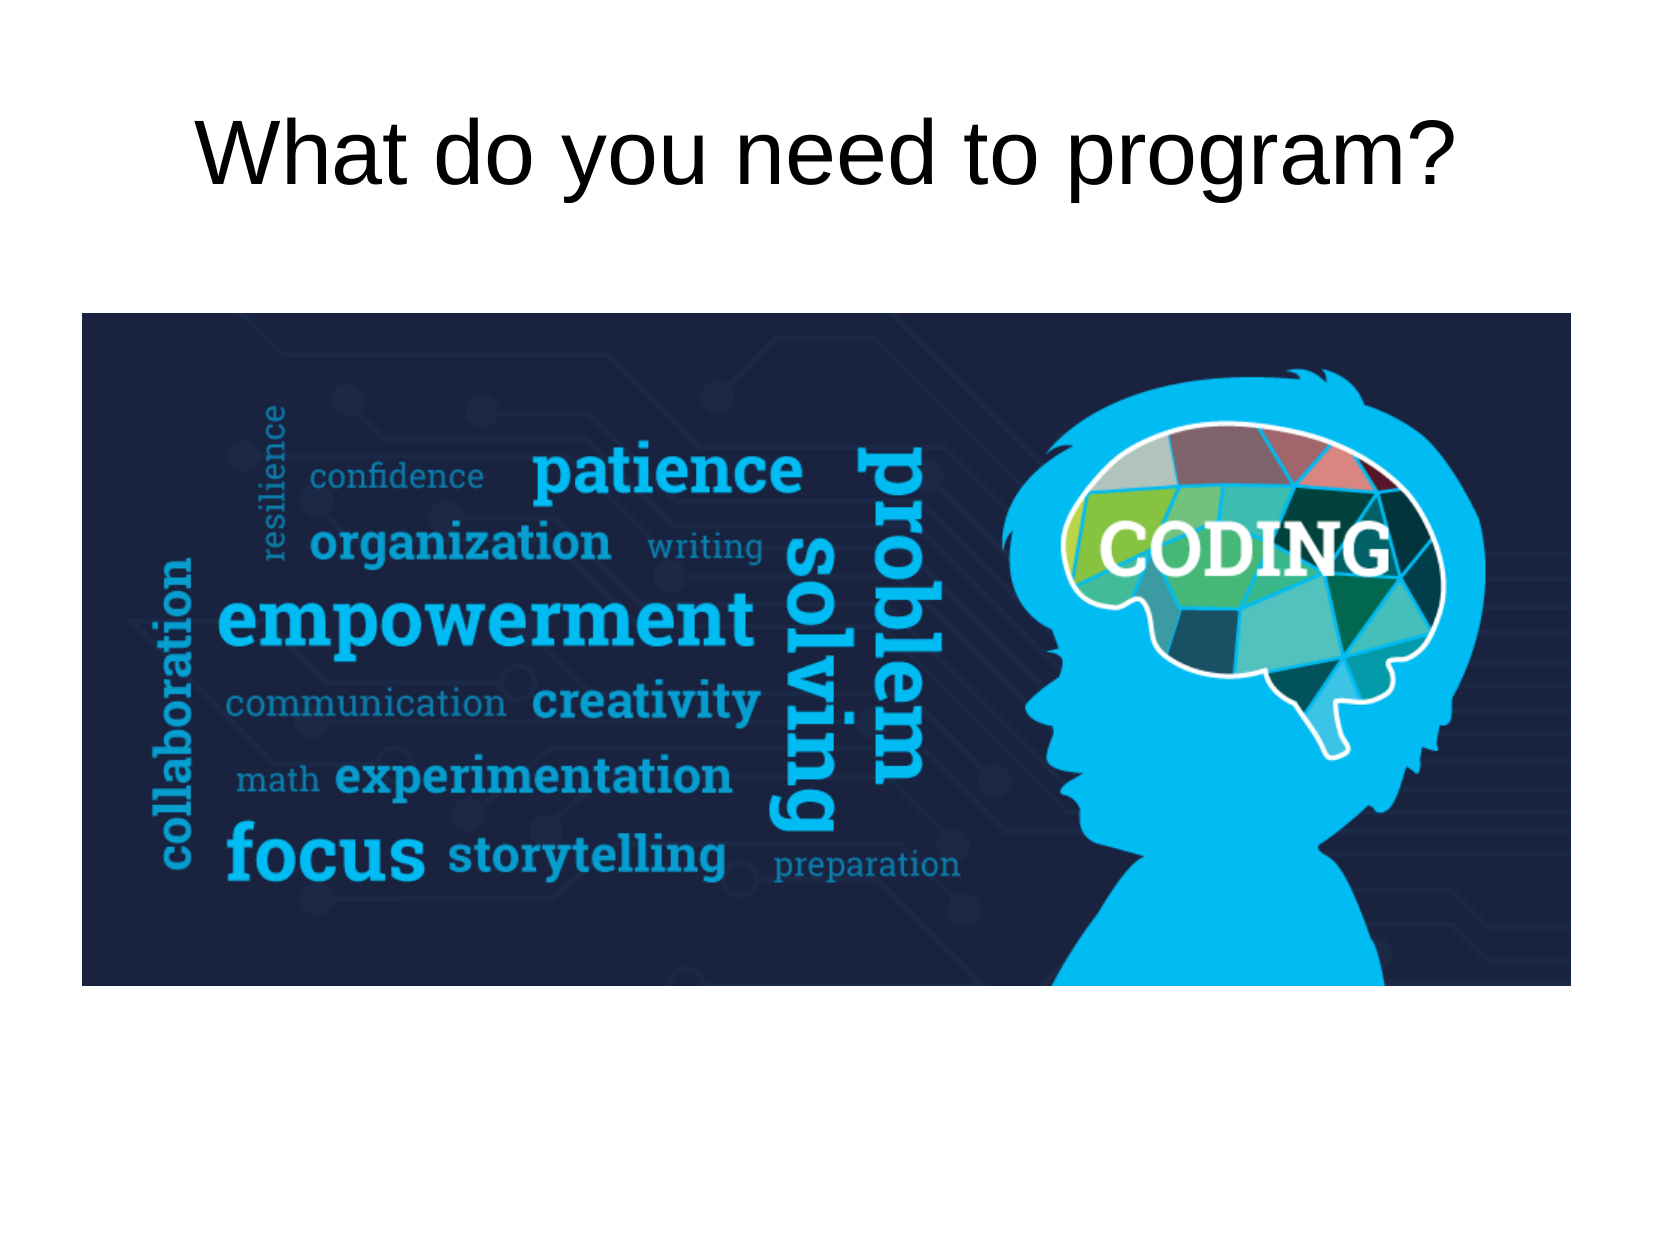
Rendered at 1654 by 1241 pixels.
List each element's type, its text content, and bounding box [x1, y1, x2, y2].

picture [82, 313, 1571, 986]
picture [1061, 421, 1446, 761]
title What do you need to program? [82, 49, 1571, 257]
